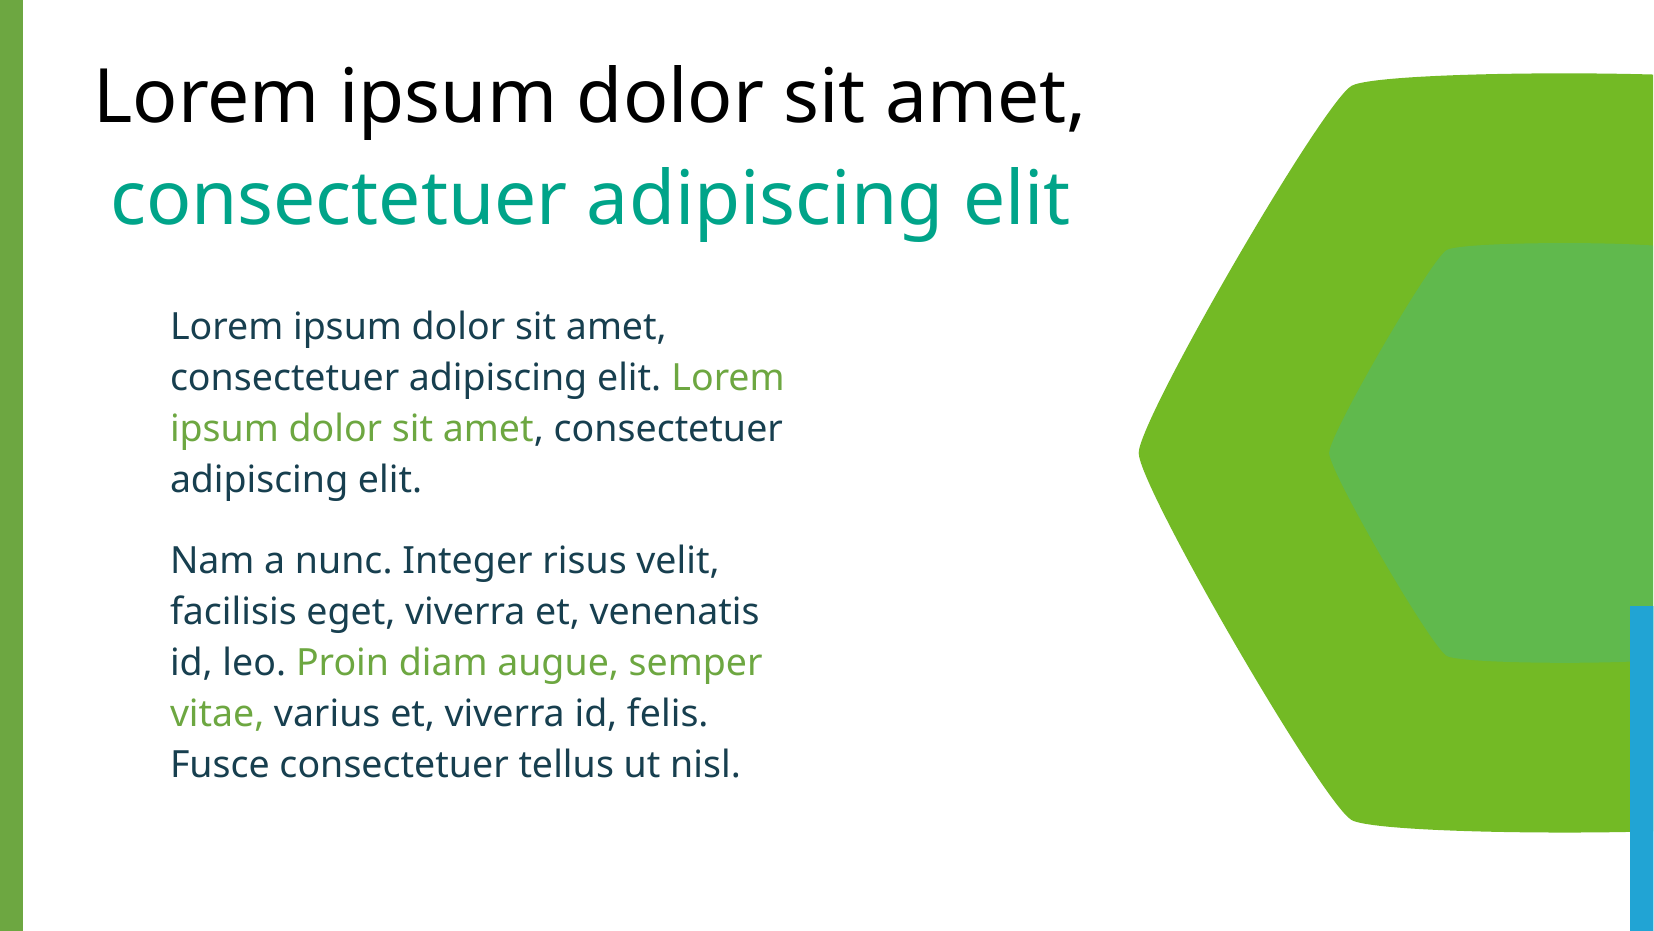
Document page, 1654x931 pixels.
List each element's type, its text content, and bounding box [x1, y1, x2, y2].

title Lorem ipsum dolor sit amet, consectetuer adipiscing elit [82, 50, 1099, 239]
text_box [1138, 73, 1654, 833]
list Lorem ipsum dolor sit amet, consectetuer adipiscing elit. Lorem ipsum dolor sit amet, consectetuer adipiscing elit. Nam a nunc. Integer risus velit, facilisis eget, viverra et, venenatis id, leo. Proin diam augue, semper vitae, varius et, viverra id, felis. Fusce consectetuer tellus ut nisl. [99, 299, 805, 870]
